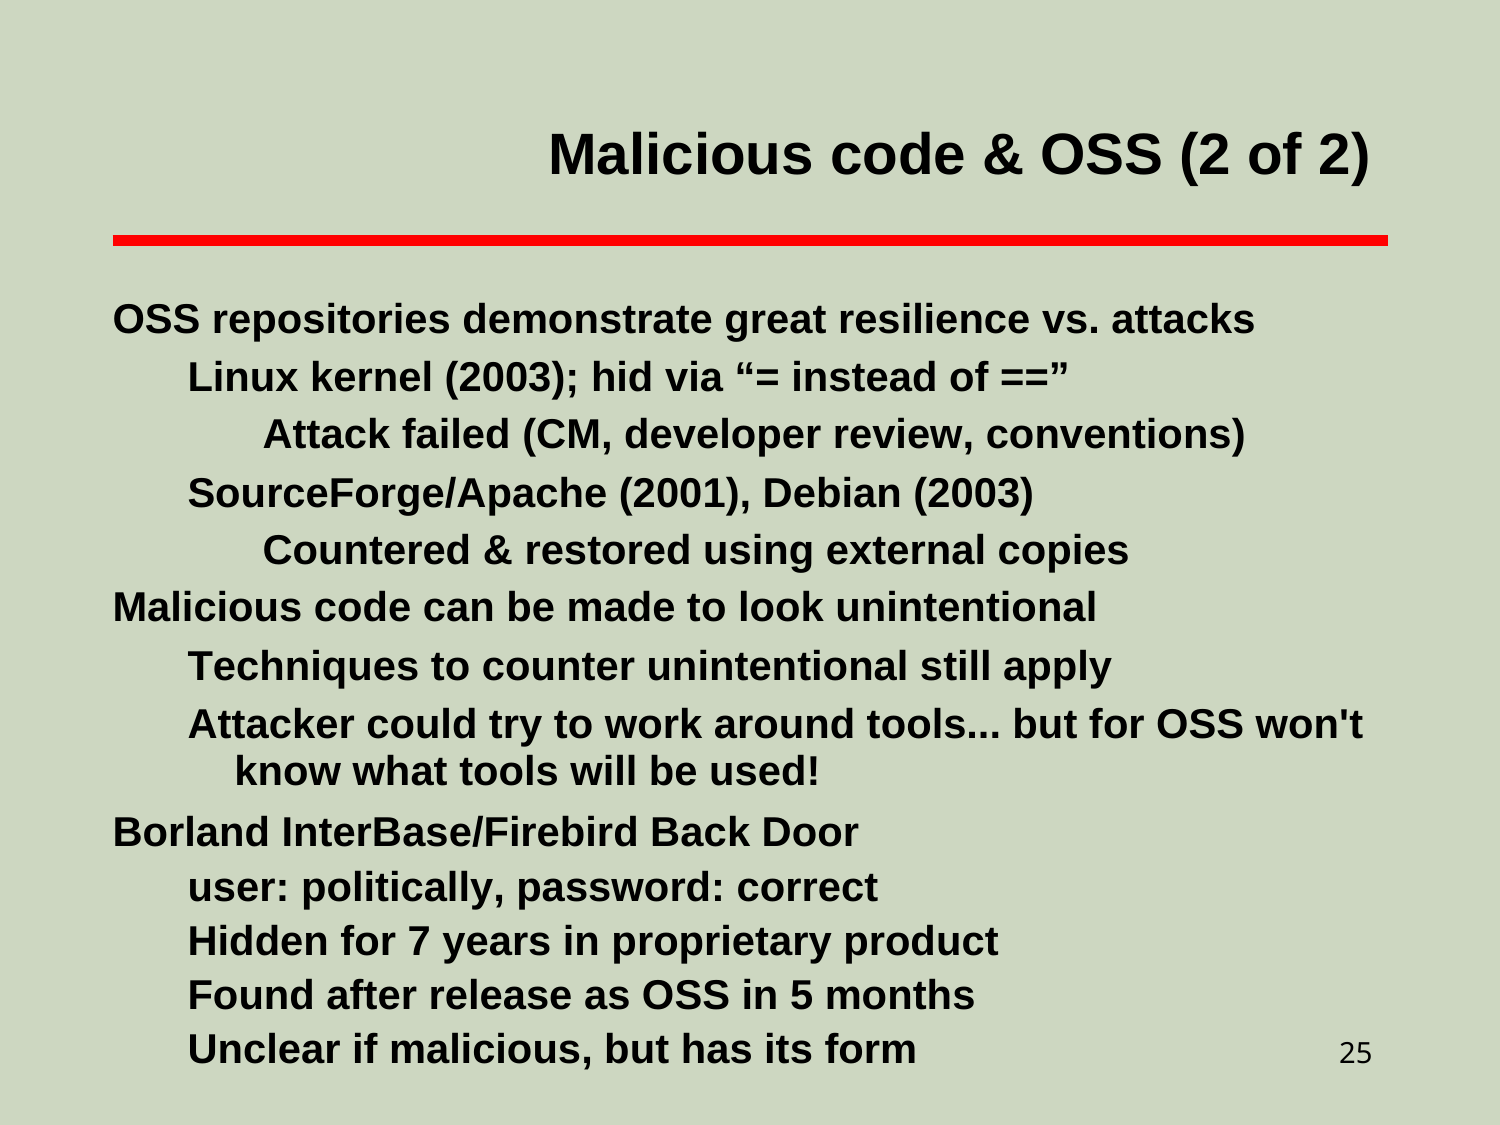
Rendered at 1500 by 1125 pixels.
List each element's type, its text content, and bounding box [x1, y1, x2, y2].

title Malicious code & OSS (2 of 2) [337, 85, 1388, 224]
list OSS repositories demonstrate great resilience vs. attacks Linux kernel (2003); hid via “= instead of ==” Attack failed (CM, developer review, conventions) SourceForge/Apache (2001), Debian (2003) Countered & restored using external copies Malicious code can be made to look unintentional Techniques to counter unintentional still apply Attacker could try to work around tools... but for OSS won't know what tools will be used! Borland InterBase/Firebird Back Door user: politically, password: correct Hidden for 7 years in proprietary product Found after release as OSS in 5 months Unclear if malicious, but has its form [112, 299, 1388, 1111]
